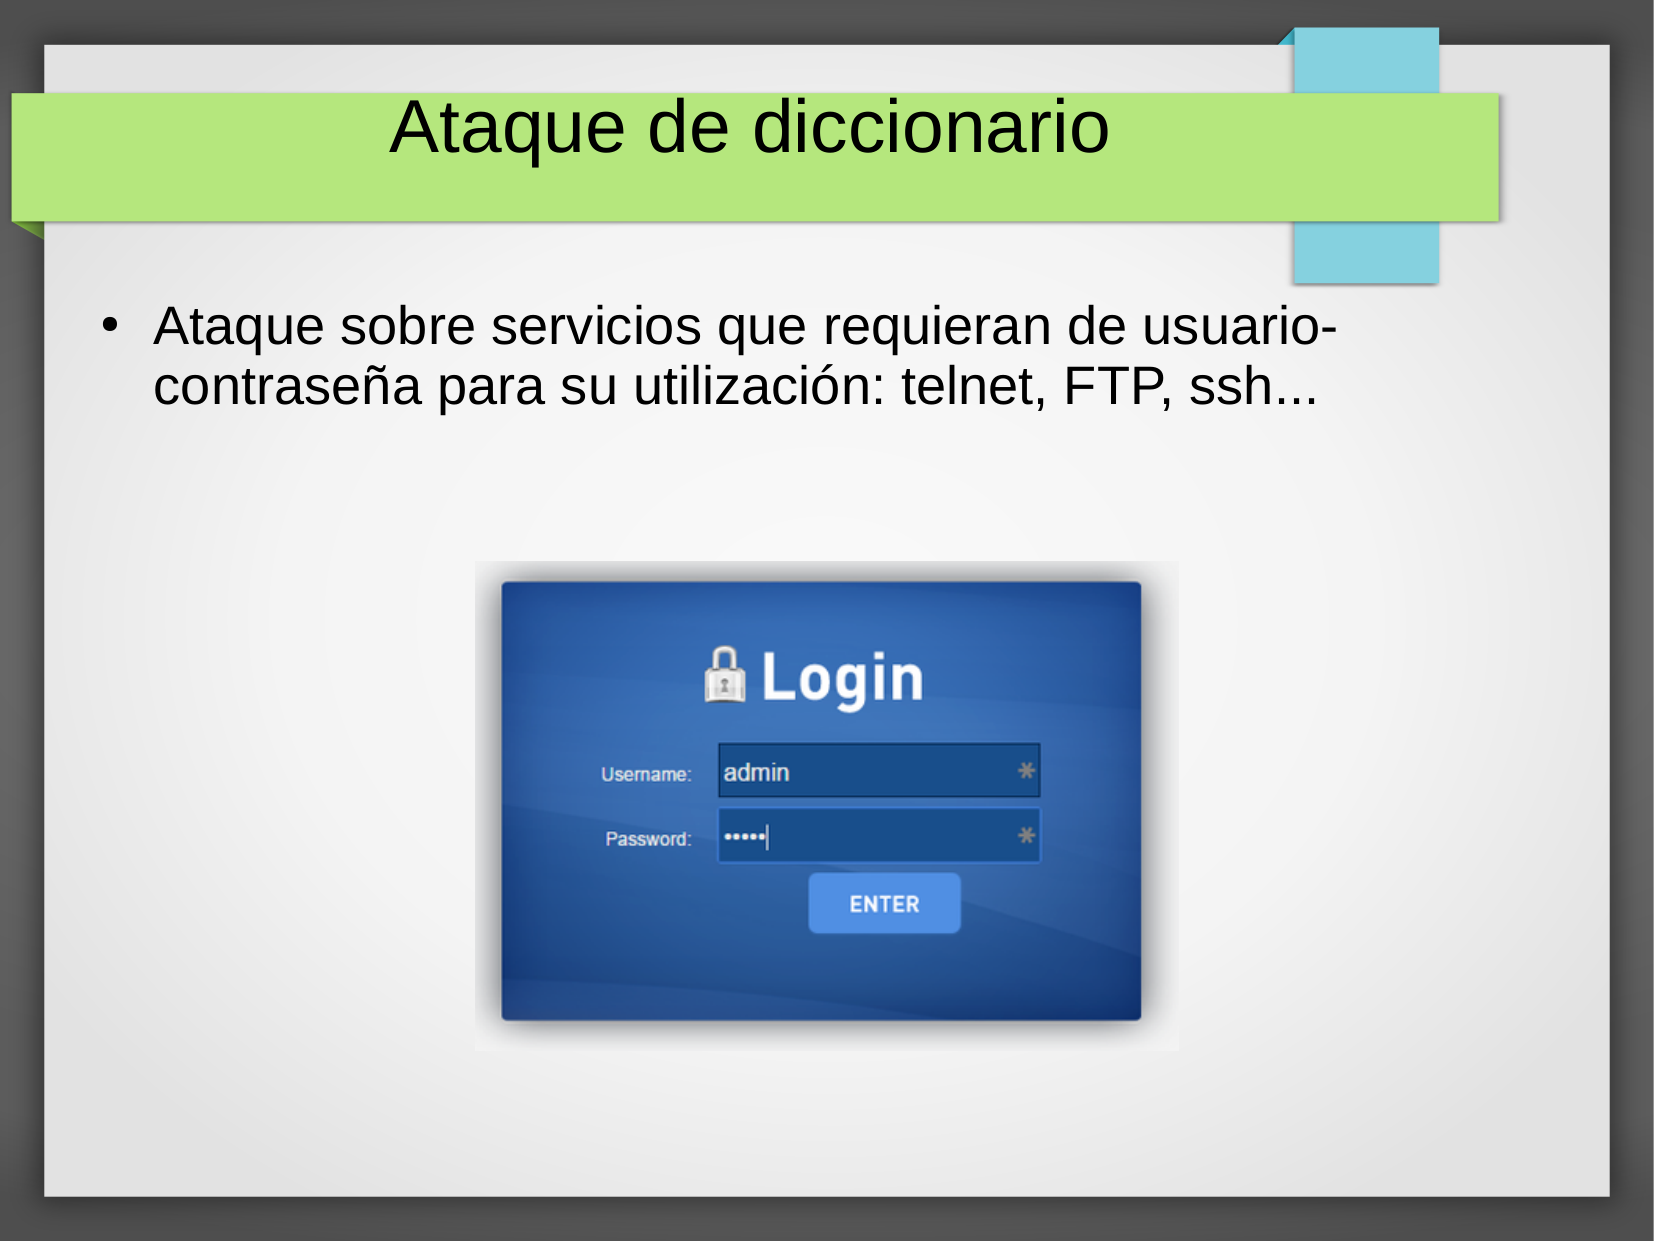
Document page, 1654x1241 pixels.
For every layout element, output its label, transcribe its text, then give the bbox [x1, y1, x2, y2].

picture [0, 0, 1654, 1241]
title Ataque de diccionario [389, 23, 1264, 229]
list Ataque sobre servicios que requieran de usuario-contraseña para su utilización: telnet, FTP, ssh... [82, 295, 1571, 1015]
